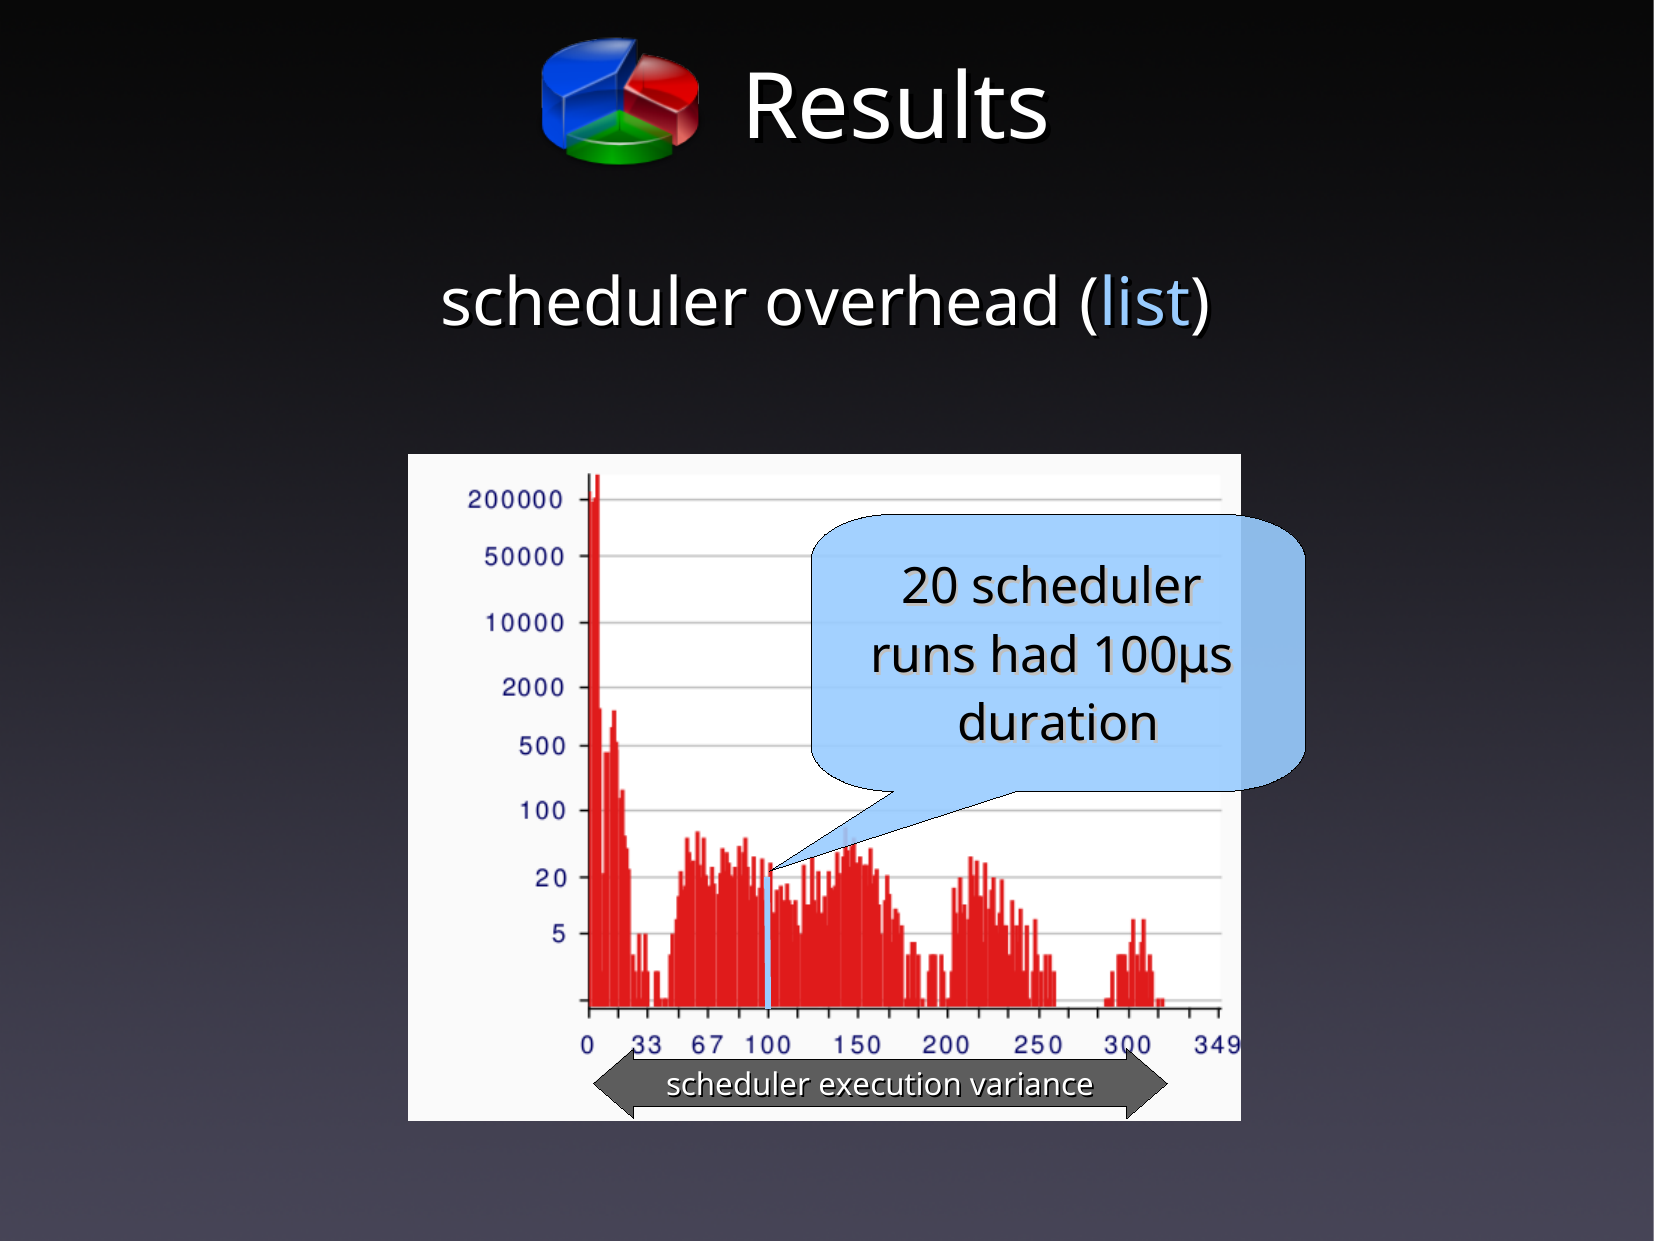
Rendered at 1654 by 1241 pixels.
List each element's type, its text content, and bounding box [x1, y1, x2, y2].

picture [0, 0, 1654, 1241]
text_box 20 scheduler runs had 100μs duration [769, 514, 1306, 872]
text_box scheduler execution variance [593, 1048, 1168, 1119]
title scheduler overhead (list) [0, 195, 1653, 403]
picture [531, 17, 710, 187]
title Results [0, 0, 1651, 195]
